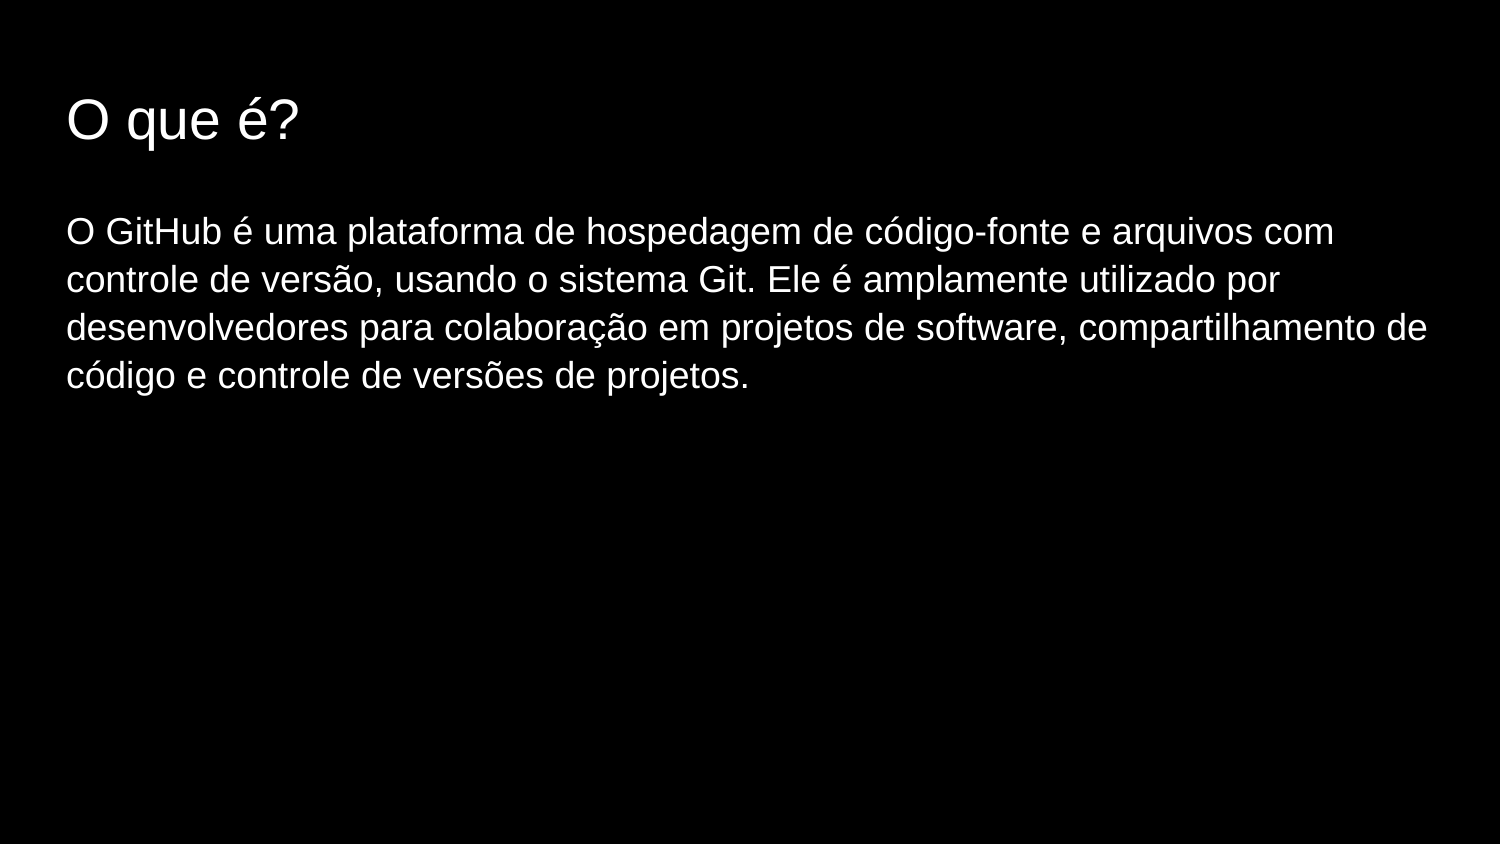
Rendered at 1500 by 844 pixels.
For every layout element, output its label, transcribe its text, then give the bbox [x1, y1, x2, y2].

list O GitHub é uma plataforma de hospedagem de código-fonte e arquivos com controle de versão, usando o sistema Git. Ele é amplamente utilizado por desenvolvedores para colaboração em projetos de software, compartilhamento de código e controle de versões de projetos. [51, 189, 1449, 750]
title O que é? [51, 72, 1449, 167]
